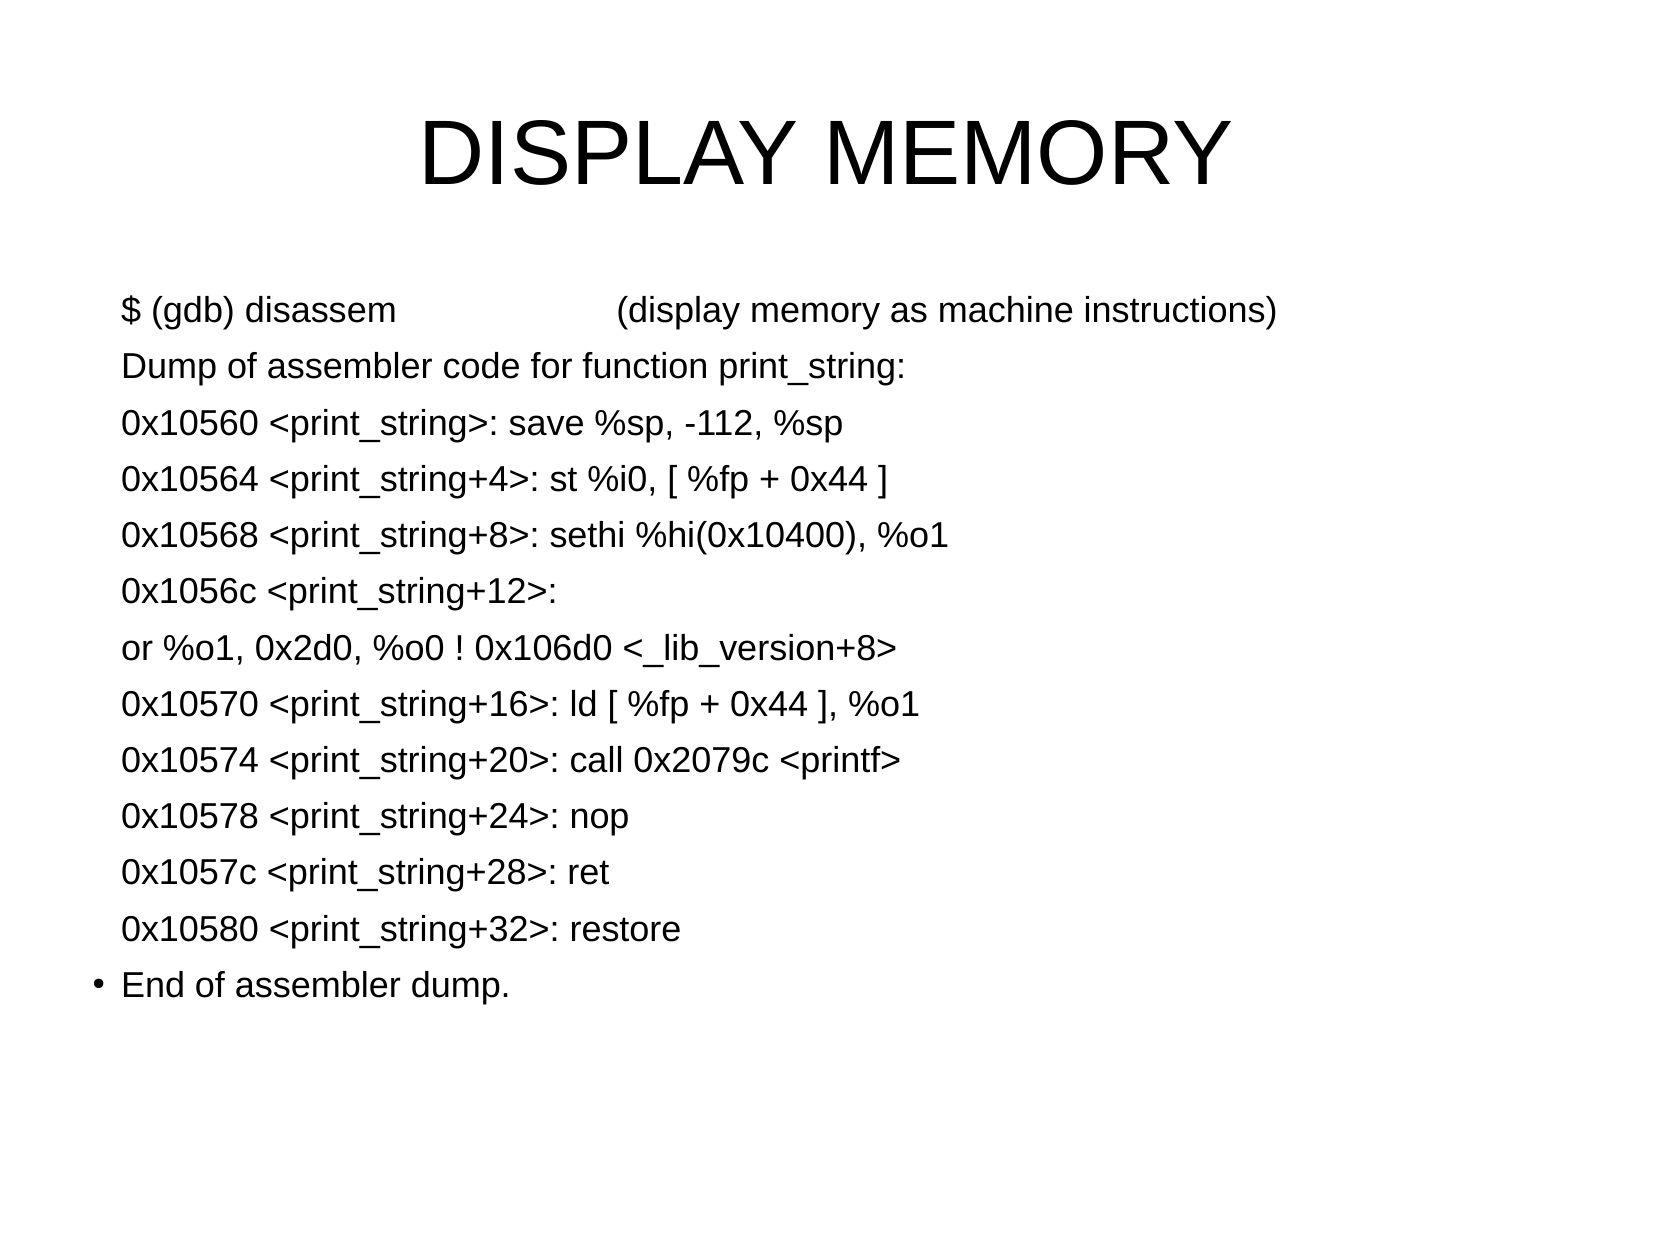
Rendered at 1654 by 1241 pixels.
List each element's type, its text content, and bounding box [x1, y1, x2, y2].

list $ (gdb) disassem (display memory as machine instructions) Dump of assembler code for function print_string: 0x10560 <print_string>: save %sp, -112, %sp 0x10564 <print_string+4>: st %i0, [ %fp + 0x44 ] 0x10568 <print_string+8>: sethi %hi(0x10400), %o1 0x1056c <print_string+12>: or %o1, 0x2d0, %o0 ! 0x106d0 <_lib_version+8> 0x10570 <print_string+16>: ld [ %fp + 0x44 ], %o1 0x10574 <print_string+20>: call 0x2079c <printf> 0x10578 <print_string+24>: nop 0x1057c <print_string+28>: ret 0x10580 <print_string+32>: restore End of assembler dump. [82, 290, 1538, 1010]
title DISPLAY MEMORY [82, 49, 1571, 257]
